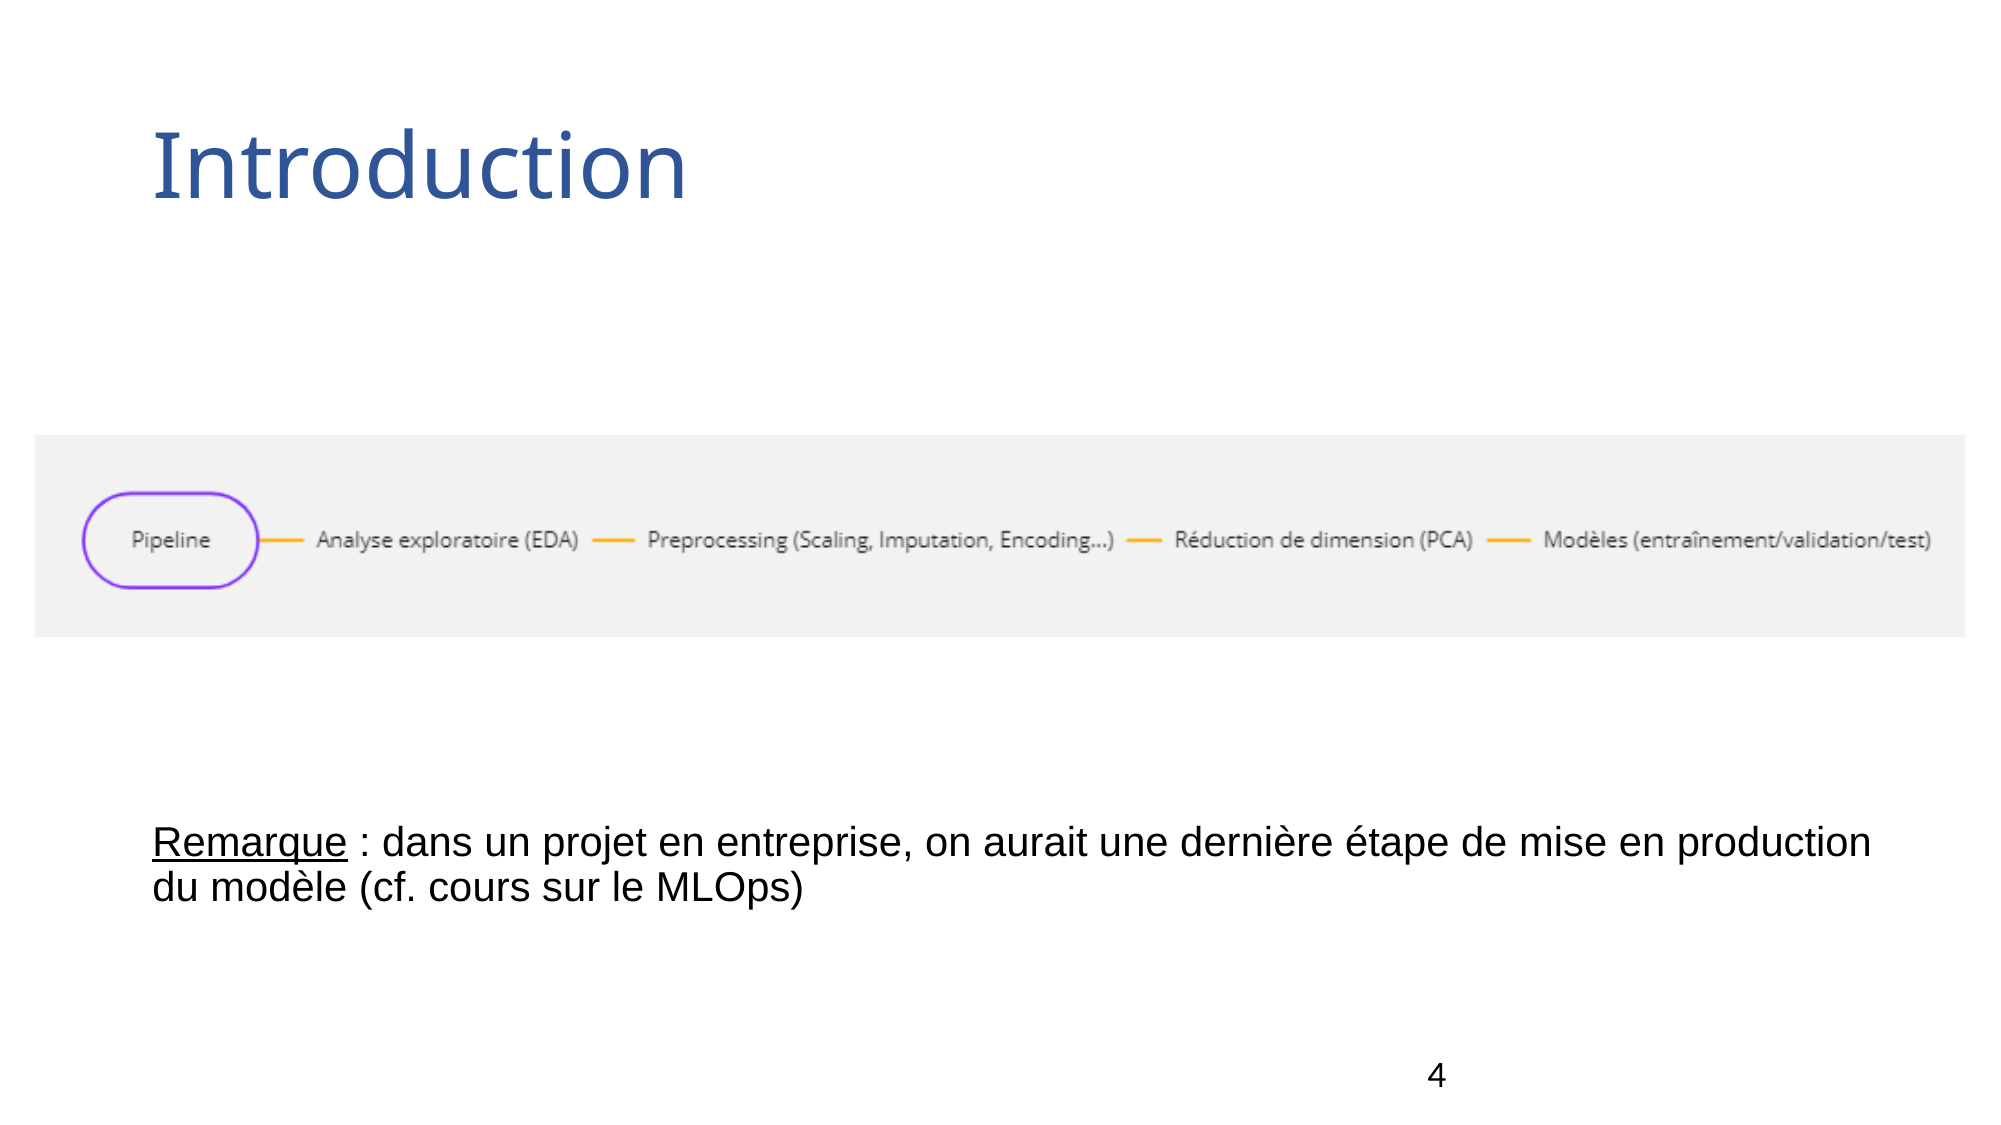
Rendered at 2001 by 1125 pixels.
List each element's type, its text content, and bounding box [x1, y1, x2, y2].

text_box [1412, 1042, 1863, 1103]
picture [35, 435, 1965, 637]
title Introduction [137, 59, 1863, 278]
list Remarque : dans un projet en entreprise, on aurait une dernière étape de mise en production du modèle (cf. cours sur le MLOps) [137, 813, 1938, 958]
